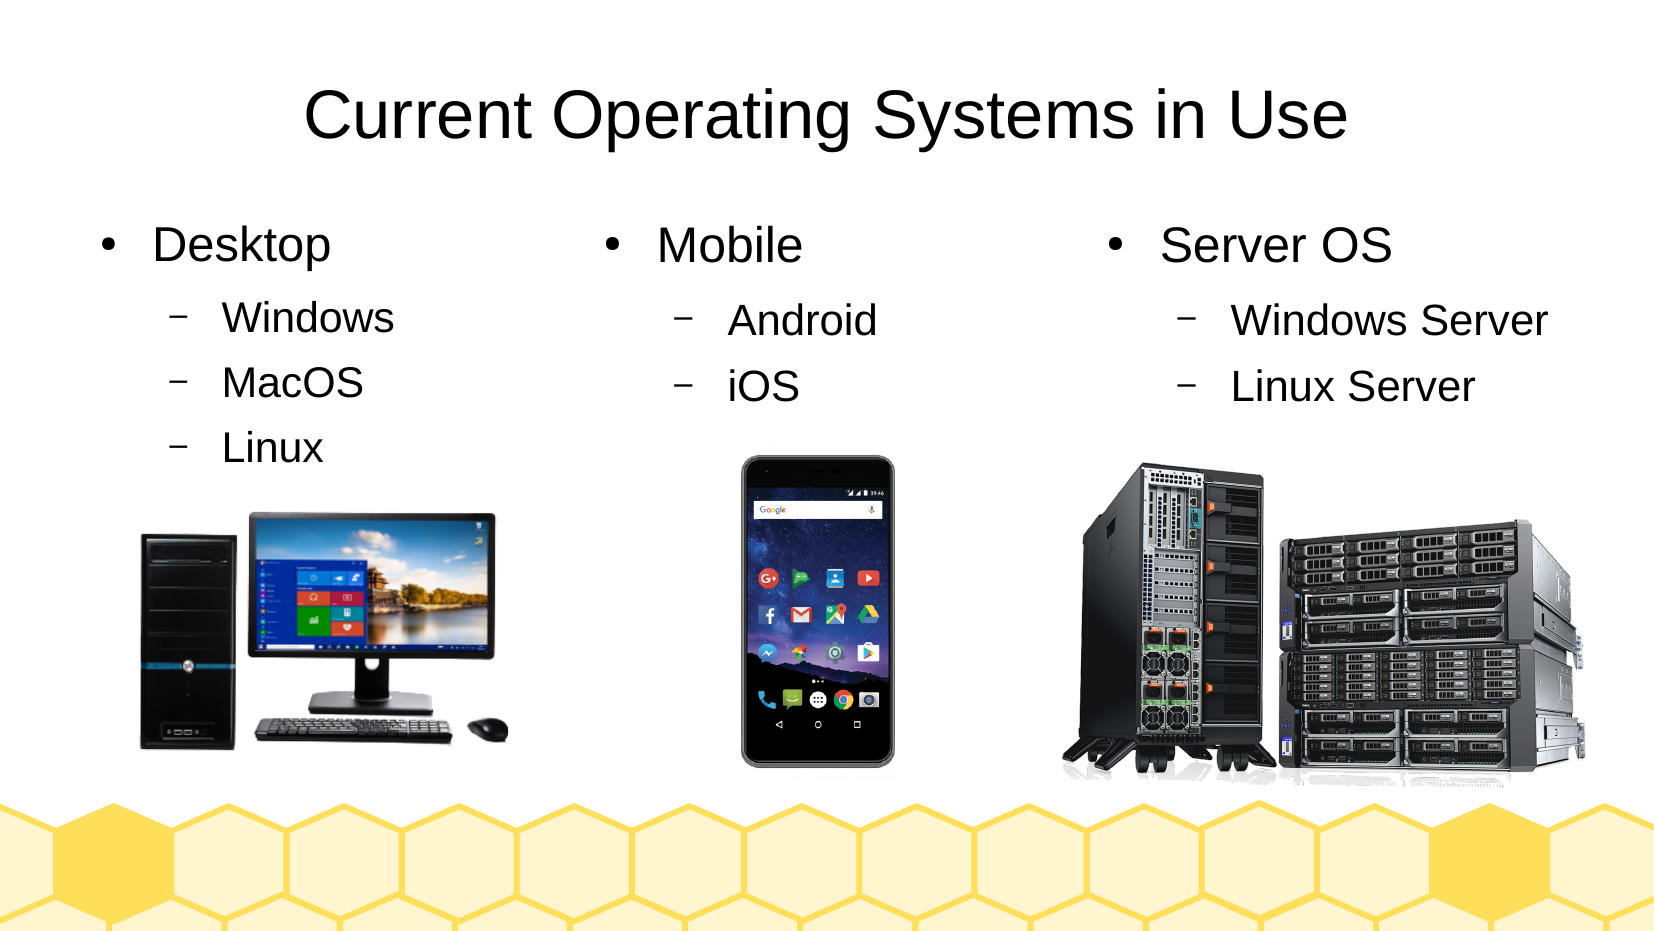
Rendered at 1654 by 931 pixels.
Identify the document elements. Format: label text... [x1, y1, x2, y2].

list Mobile Android iOS [585, 217, 1065, 475]
picture [649, 442, 987, 780]
list Server OS Windows Server Linux Server [1088, 217, 1569, 421]
list Desktop Windows MacOS Linux [82, 217, 562, 475]
picture [1015, 421, 1625, 798]
title Current Operating Systems in Use [82, 37, 1571, 193]
picture [129, 499, 516, 757]
